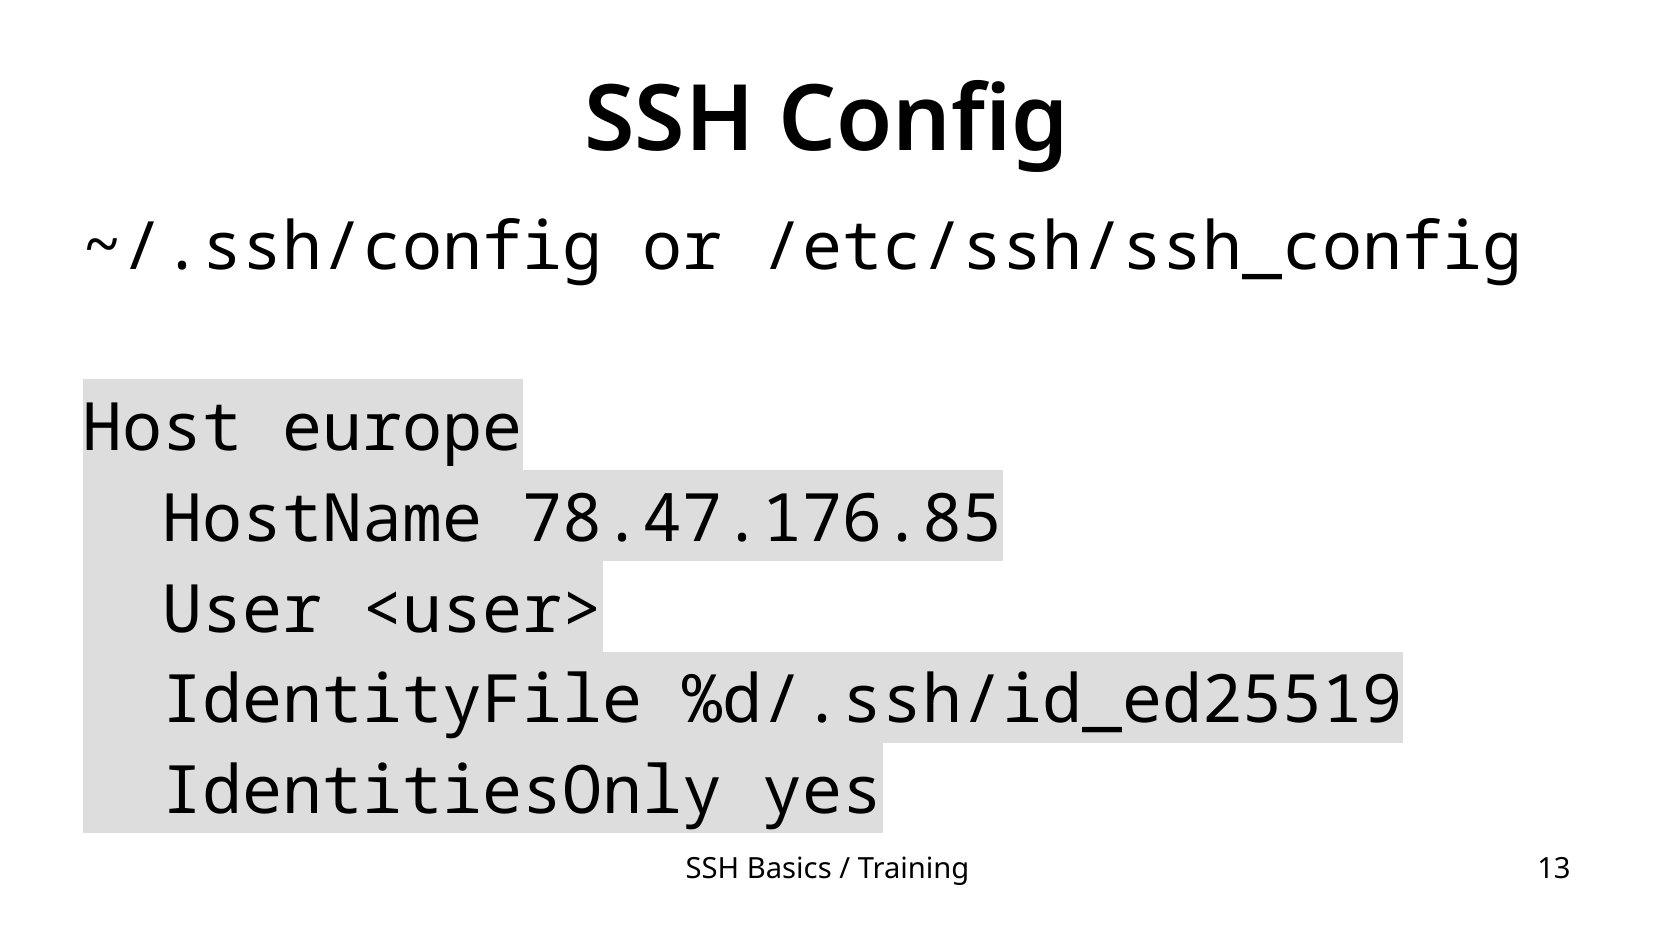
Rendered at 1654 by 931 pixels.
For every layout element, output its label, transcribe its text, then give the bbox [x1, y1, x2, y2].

subtitle ~/.ssh/config or /etc/ssh/ssh_config Host europe HostName 78.47.176.85 User <user> IdentityFile %d/.ssh/id_ed25519 IdentitiesOnly yes [82, 197, 1571, 786]
title SSH Config [82, 37, 1571, 193]
